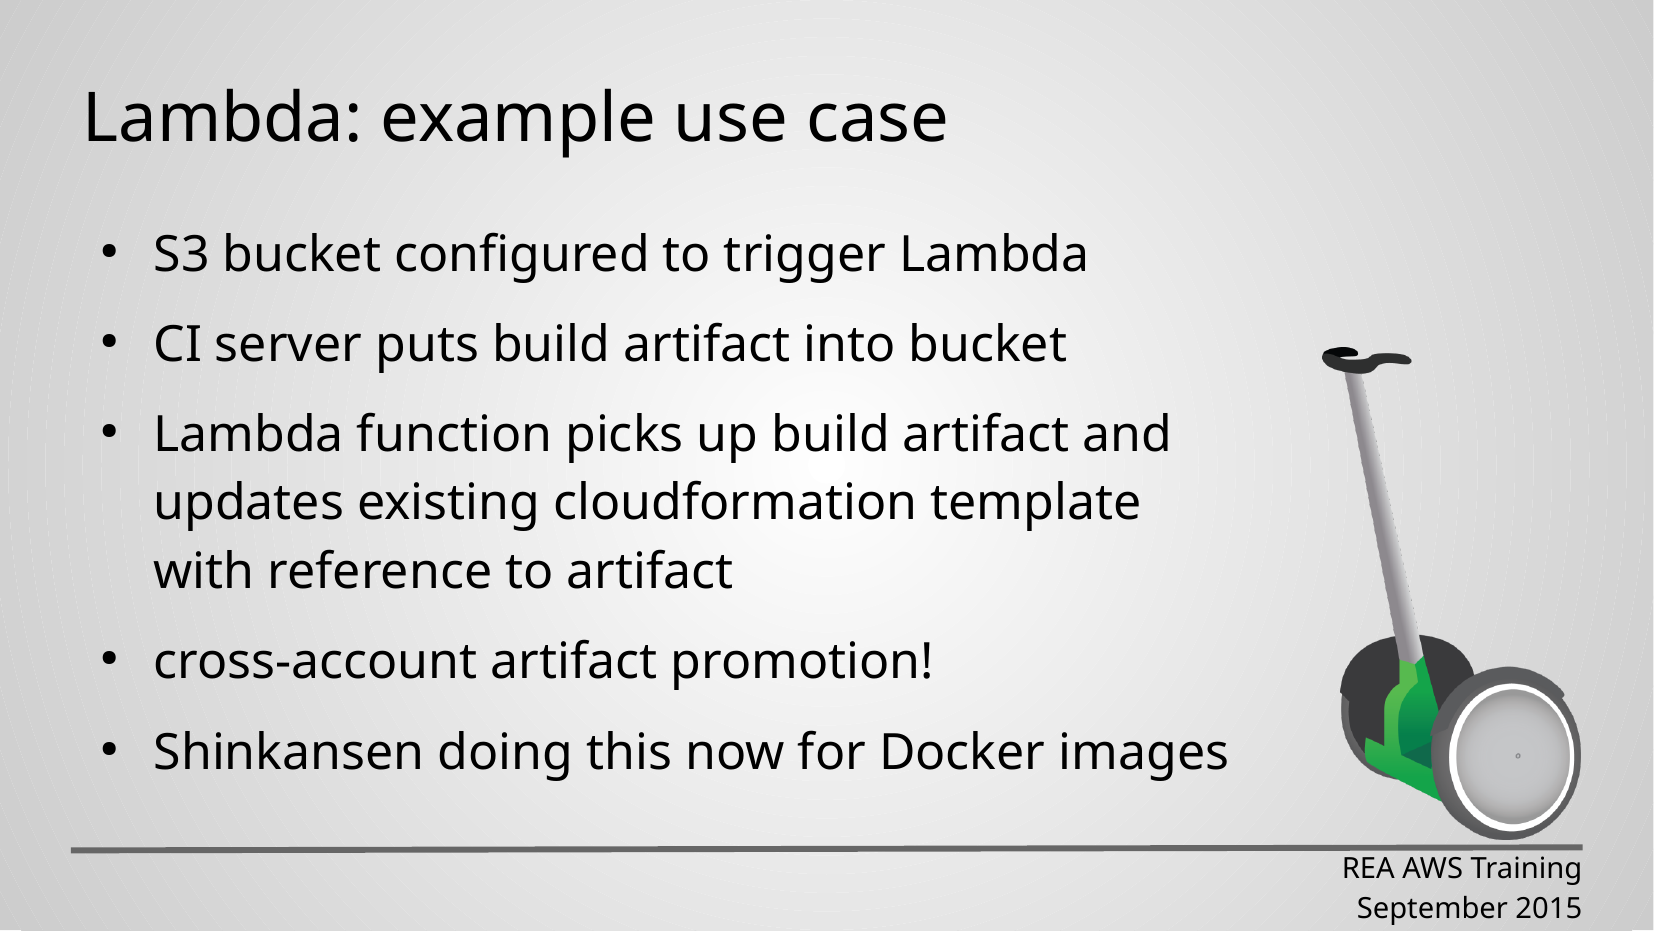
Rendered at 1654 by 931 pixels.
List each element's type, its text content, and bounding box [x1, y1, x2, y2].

picture [1322, 347, 1581, 840]
title Lambda: example use case [82, 37, 1571, 193]
list S3 bucket configured to trigger Lambda CI server puts build artifact into bucket Lambda function picks up build artifact and updates existing cloudformation template with reference to artifact cross-account artifact promotion! Shinkansen doing this now for Docker images [82, 217, 1571, 827]
